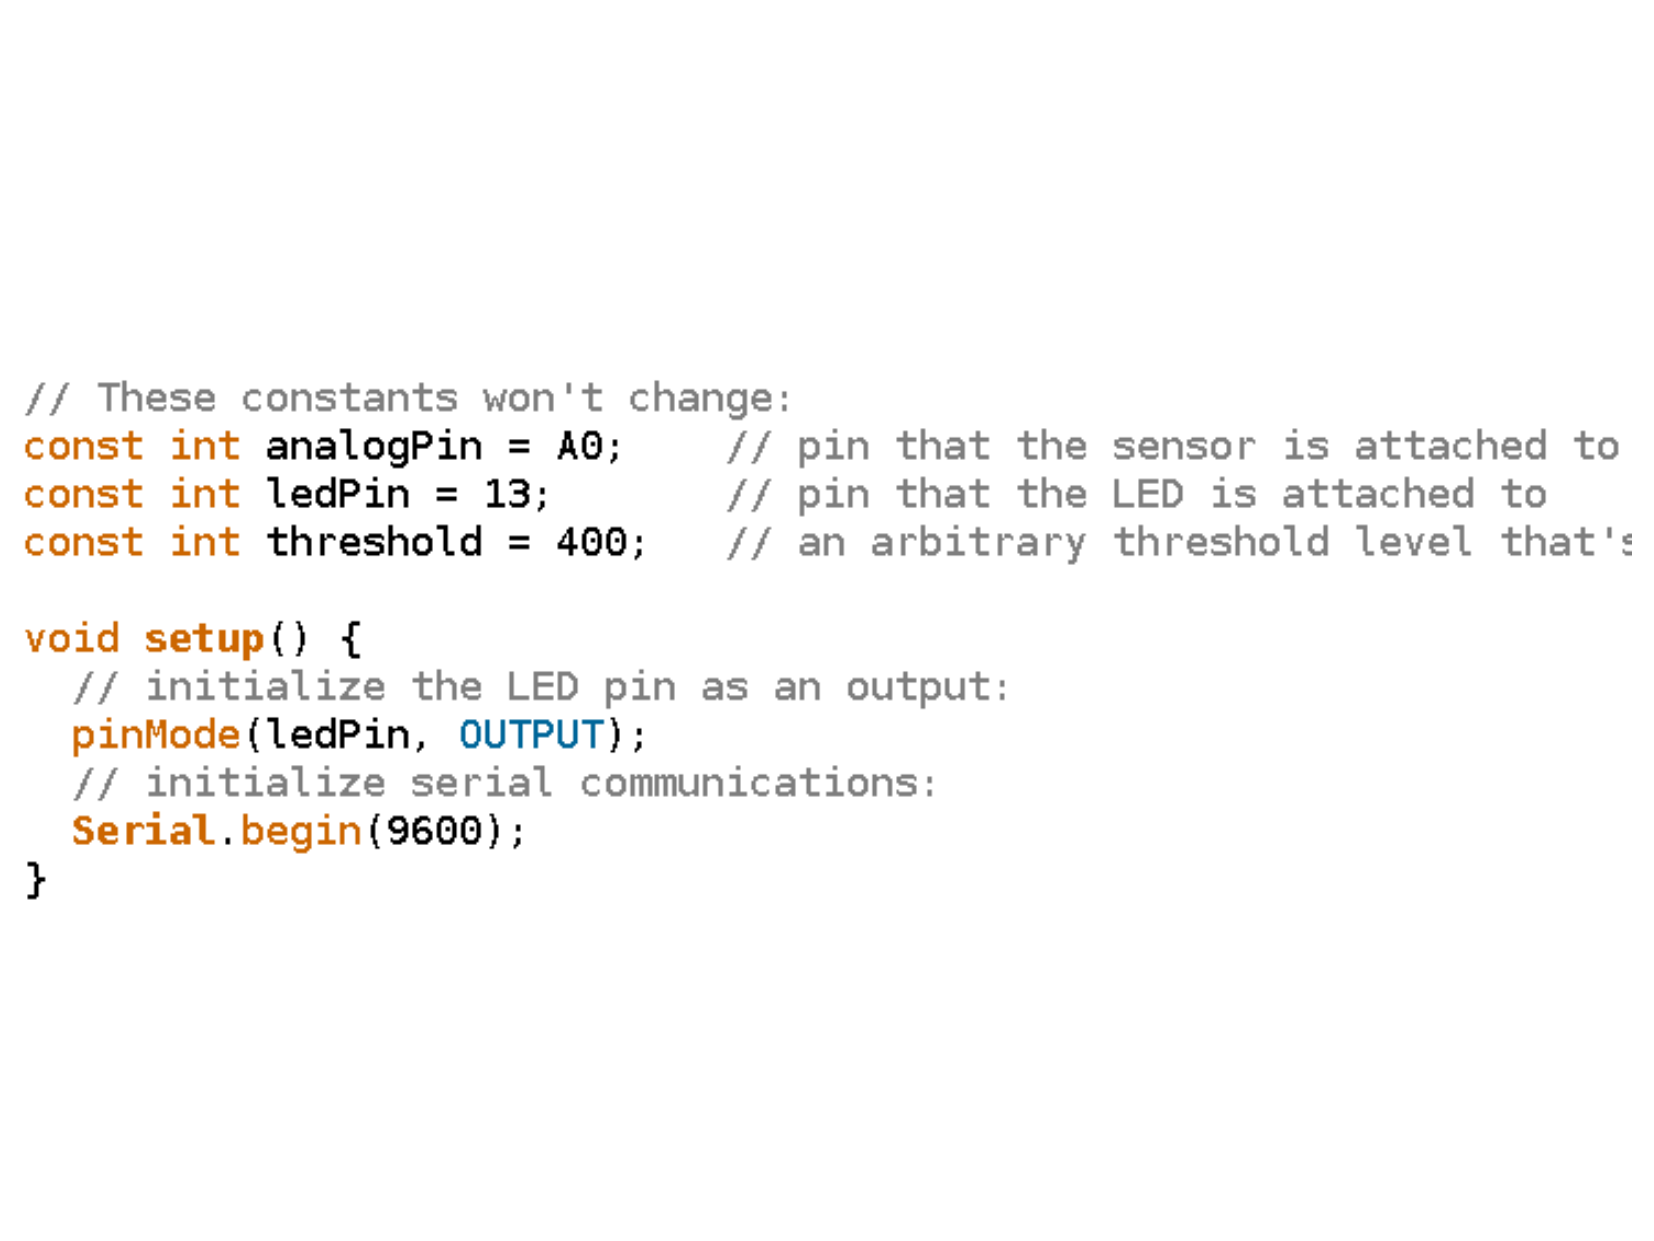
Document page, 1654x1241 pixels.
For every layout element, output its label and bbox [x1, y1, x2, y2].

picture [15, 368, 1632, 916]
